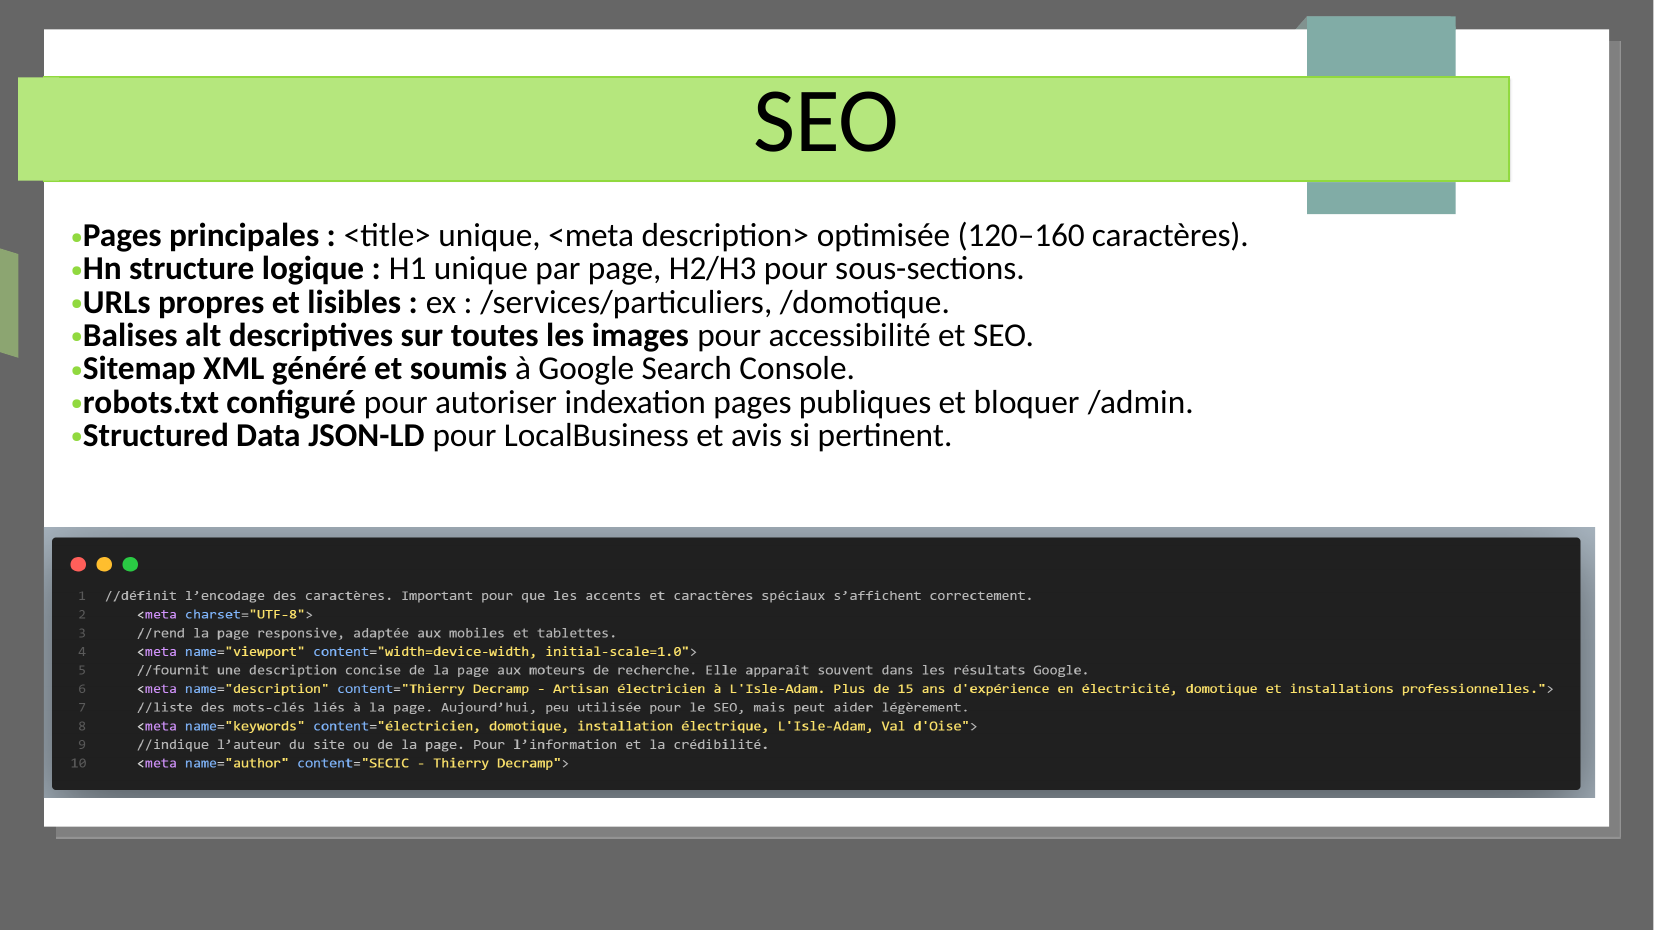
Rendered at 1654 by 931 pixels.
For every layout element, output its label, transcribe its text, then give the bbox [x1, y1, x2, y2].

picture [43, 527, 1596, 798]
text_box Pages principales : <title> unique, <meta description> optimisée (120–160 caractères). Hn structure logique : H1 unique par page, H2/H3 pour sous-sections. URLs propres et lisibles : ex : /services/particuliers, /domotique. Balises alt descriptives sur toutes les images pour accessibilité et SEO. Sitemap XML généré et soumis à Google Search Console. robots.txt configuré pour autoriser indexation pages publiques et bloquer /admin. Structured Data JSON-LD pour LocalBusiness et avis si pertinent. [56, 214, 1278, 517]
title SEO [82, 37, 1571, 193]
